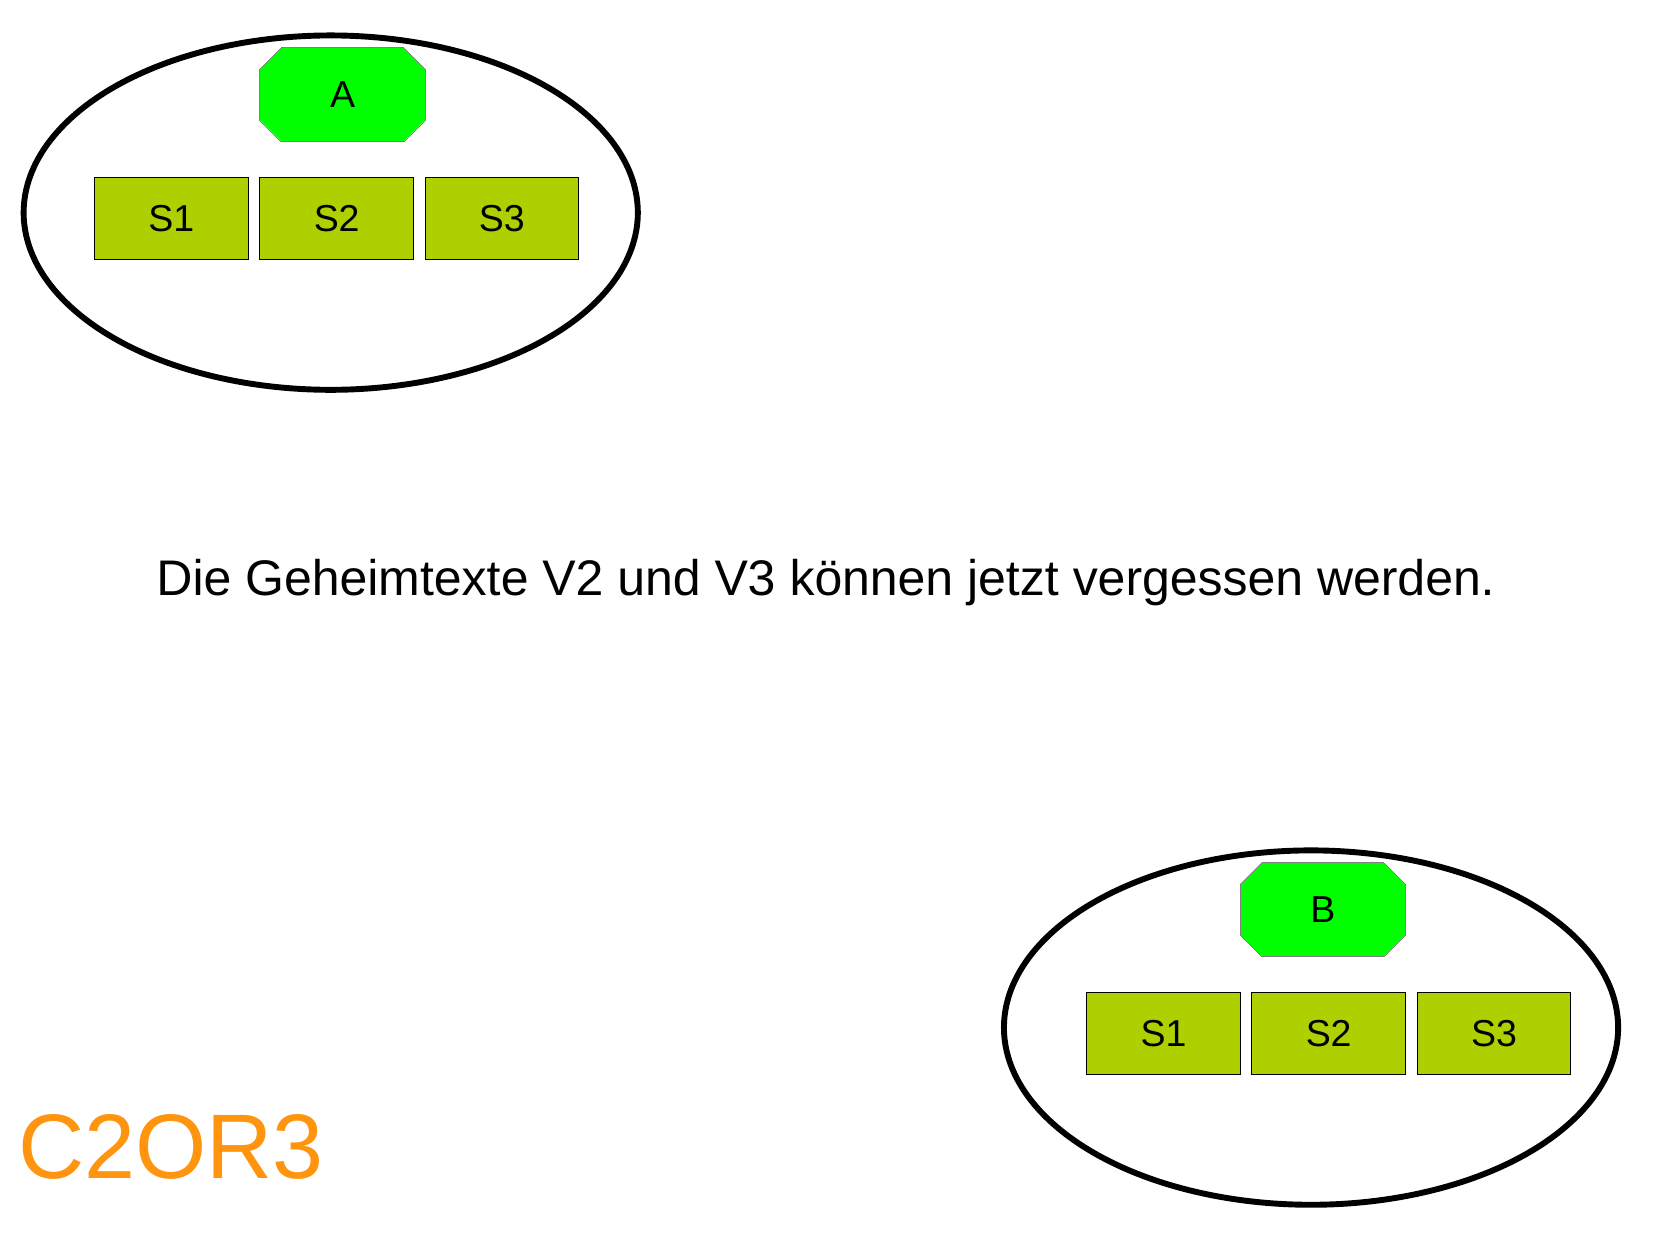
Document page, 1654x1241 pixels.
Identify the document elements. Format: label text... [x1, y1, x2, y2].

text_box A [259, 47, 426, 142]
text_box B [1240, 862, 1406, 957]
text_box Die Geheimtexte V2 und V3 können jetzt vergessen werden. [141, 543, 1630, 614]
text_box S2 [1251, 992, 1406, 1075]
text_box S3 [425, 177, 579, 260]
text_box S2 [259, 177, 414, 260]
text_box S1 [1086, 992, 1241, 1075]
text_box S3 [1417, 992, 1571, 1075]
text_box S1 [94, 177, 249, 260]
text_box C2OR3 [11, 1065, 331, 1229]
